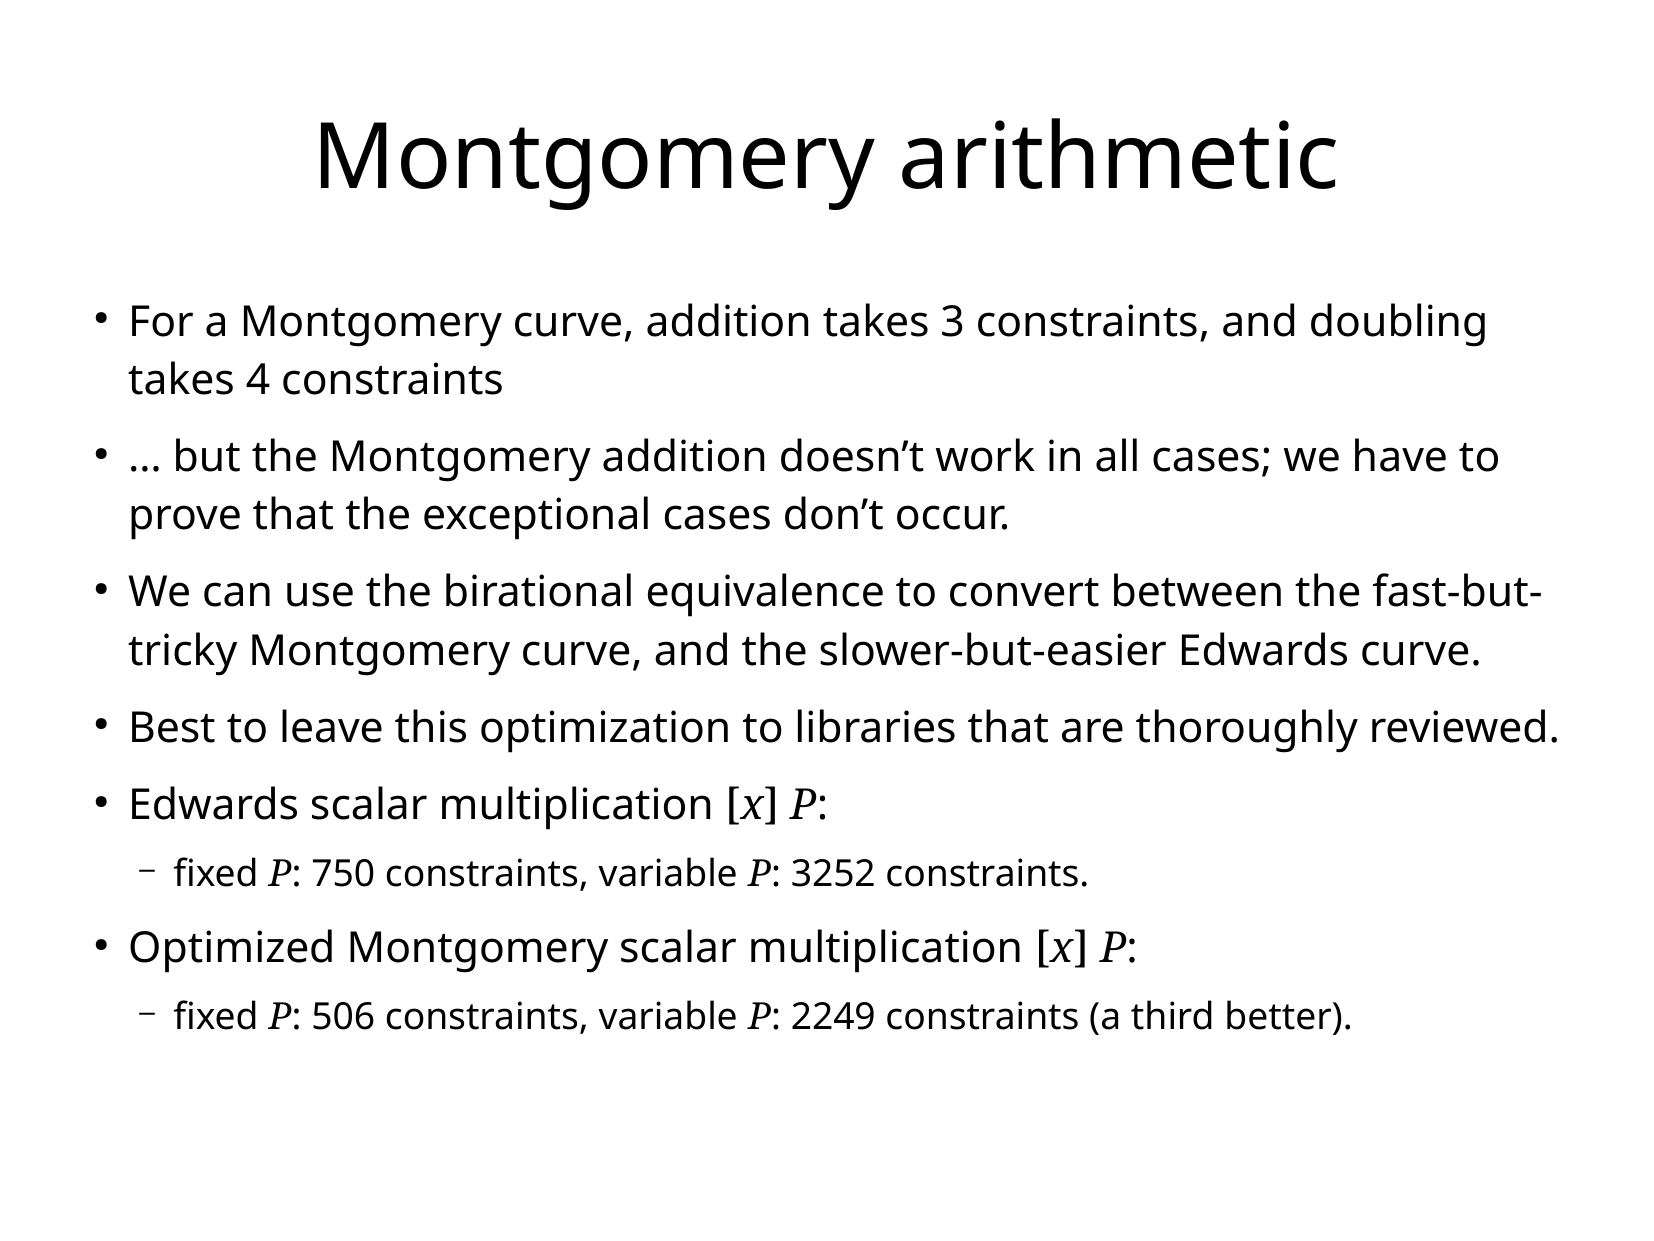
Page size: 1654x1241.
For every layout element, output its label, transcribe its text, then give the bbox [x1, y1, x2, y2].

list For a Montgomery curve, addition takes 3 constraints, and doubling takes 4 constraints … but the Montgomery addition doesn’t work in all cases; we have to prove that the exceptional cases don’t occur. We can use the birational equivalence to convert between the fast-but-tricky Montgomery curve, and the slower-but-easier Edwards curve. Best to leave this optimization to libraries that are thoroughly reviewed. Edwards scalar multiplication [x] P: fixed P: 750 constraints, variable P: 3252 constraints. Optimized Montgomery scalar multiplication [x] P: fixed P: 506 constraints, variable P: 2249 constraints (a third better). [82, 290, 1571, 1087]
title Montgomery arithmetic [82, 49, 1571, 257]
